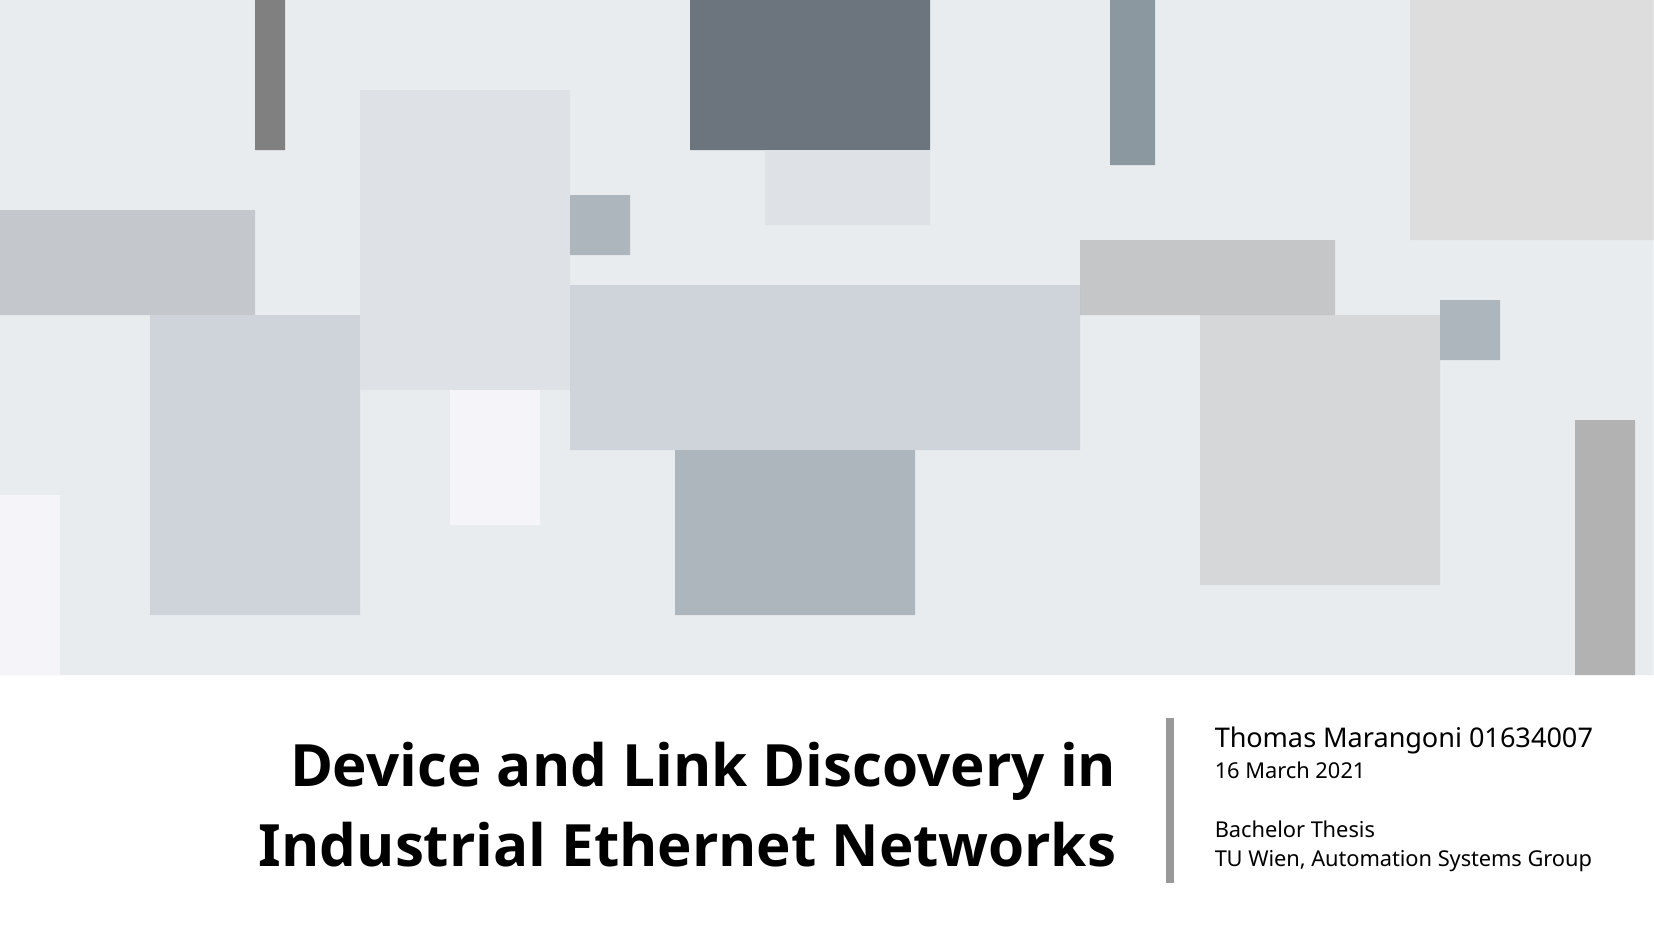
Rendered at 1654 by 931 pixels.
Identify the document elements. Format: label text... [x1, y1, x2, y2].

text_box Thomas Marangoni 01634007 16 March 2021 Bachelor Thesis TU Wien, Automation Systems Group [1200, 689, 1613, 902]
text_box Device and Link Discovery in Industrial Ethernet Networks [225, 717, 1131, 891]
